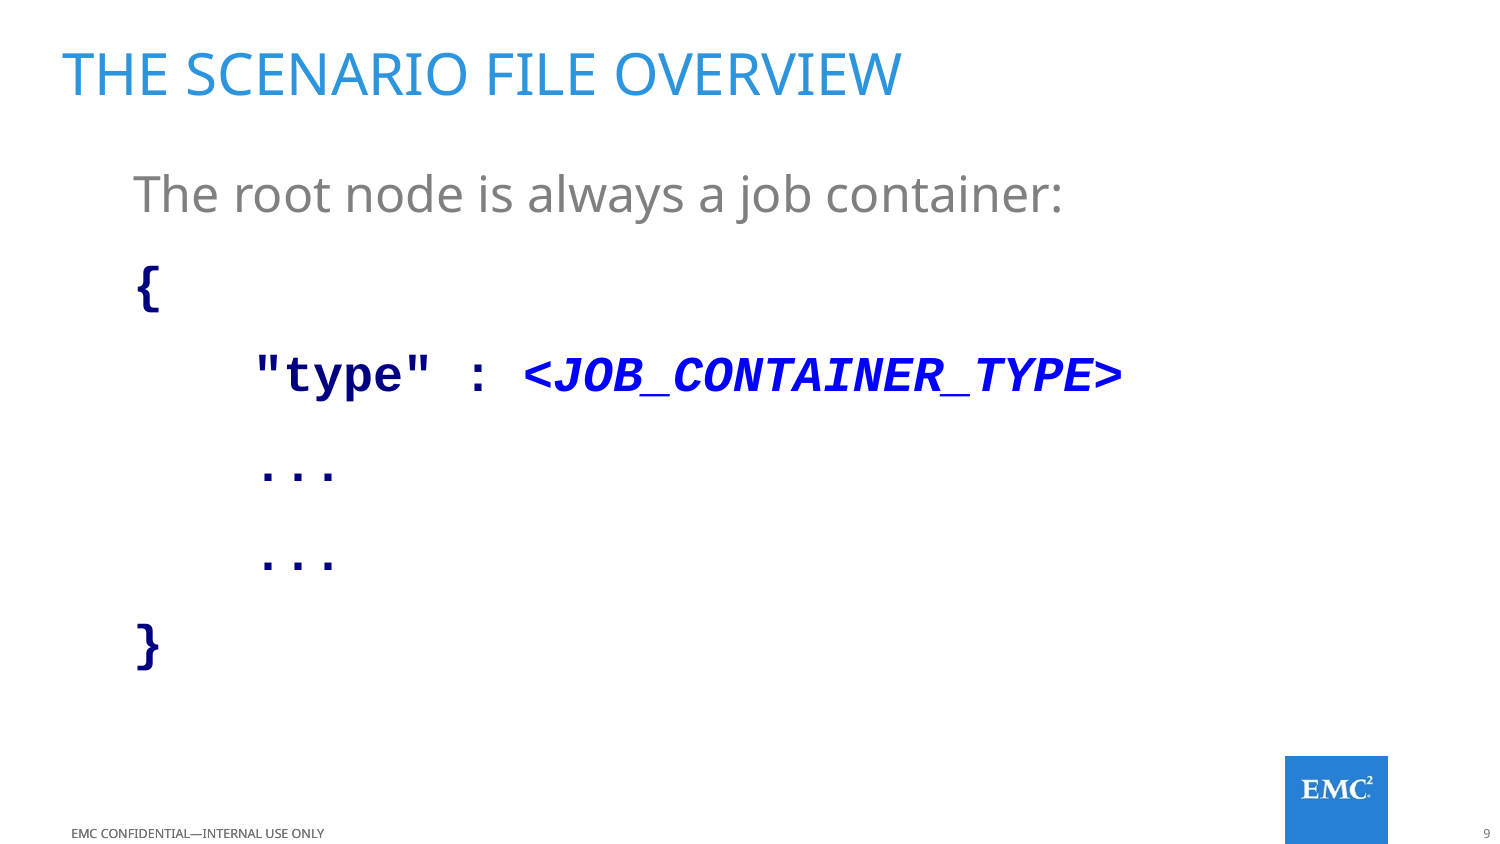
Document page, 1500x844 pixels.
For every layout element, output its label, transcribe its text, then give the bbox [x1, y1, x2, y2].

picture [1285, 756, 1388, 844]
title The scenario file overview [62, 37, 1450, 108]
list The root node is always a job container: { "type" : <JOB_CONTAINER_TYPE> ... ... } [62, 162, 1450, 745]
